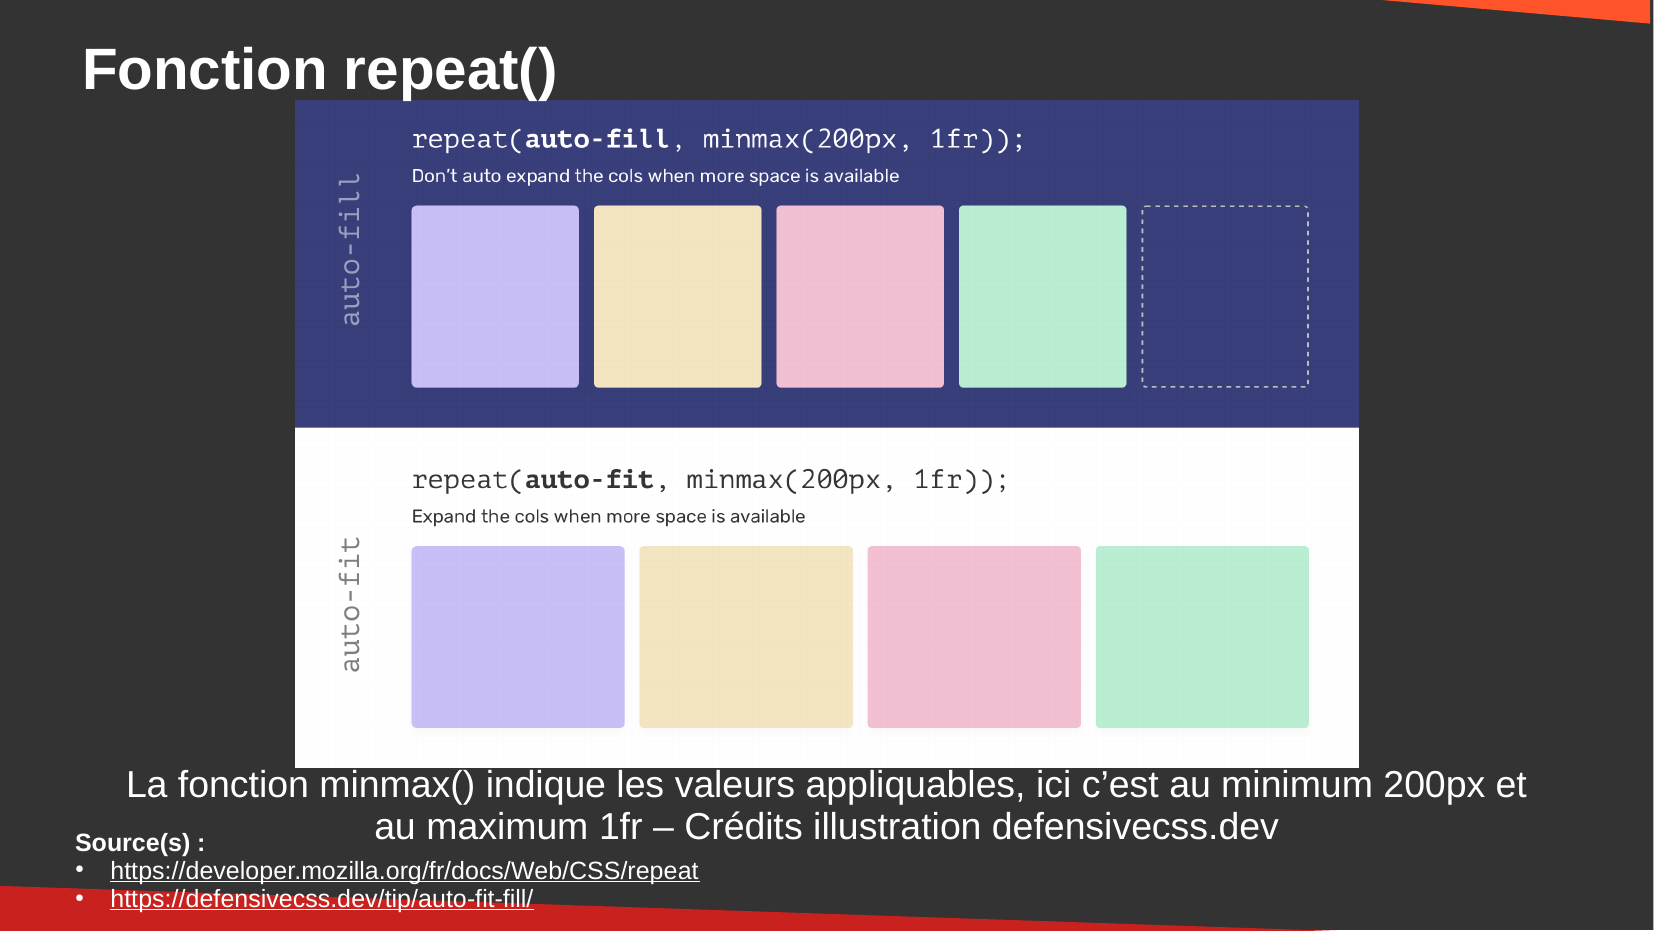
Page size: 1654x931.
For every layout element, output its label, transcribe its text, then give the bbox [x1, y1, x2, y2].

picture [295, 122, 1359, 755]
text_box [0, 885, 1337, 931]
text_box La fonction minmax() indique les valeurs appliquables, ici c’est au minimum 200px et au maximum 1fr – Crédits illustration defensivecss.dev [94, 755, 1560, 855]
text_box [1381, 0, 1651, 24]
text_box Source(s) : https://developer.mozilla.org/fr/docs/Web/CSS/repeat https://defensivecss.dev/tip/auto-fit-fill/ [60, 820, 1546, 920]
title Fonction repeat() [82, 37, 1571, 122]
